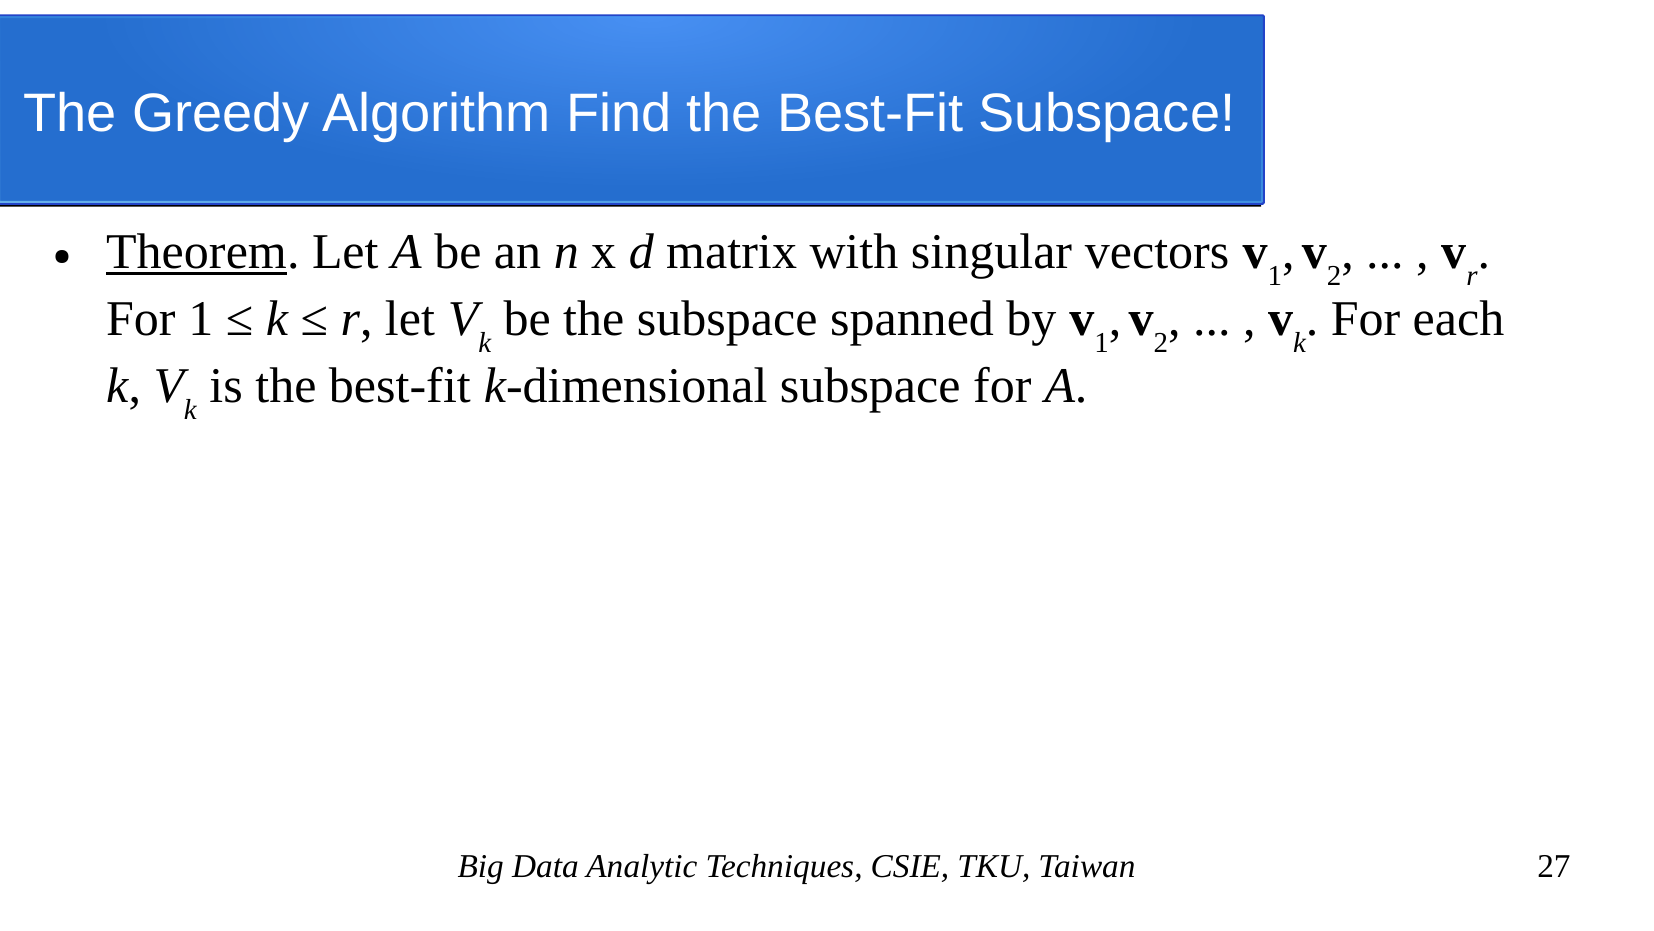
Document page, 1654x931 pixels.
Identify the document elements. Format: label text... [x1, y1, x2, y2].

list Theorem. Let A be an n x d matrix with singular vectors v1, v2, ... , vr. For 1 ≤ k ≤ r, let Vk be the subspace spanned by v1, v2, ... , vk. For each k, Vk is the best-fit k-dimensional subspace for A. [35, 224, 1548, 764]
title The Greedy Algorithm Find the Best-Fit Subspace! [23, 35, 1252, 189]
